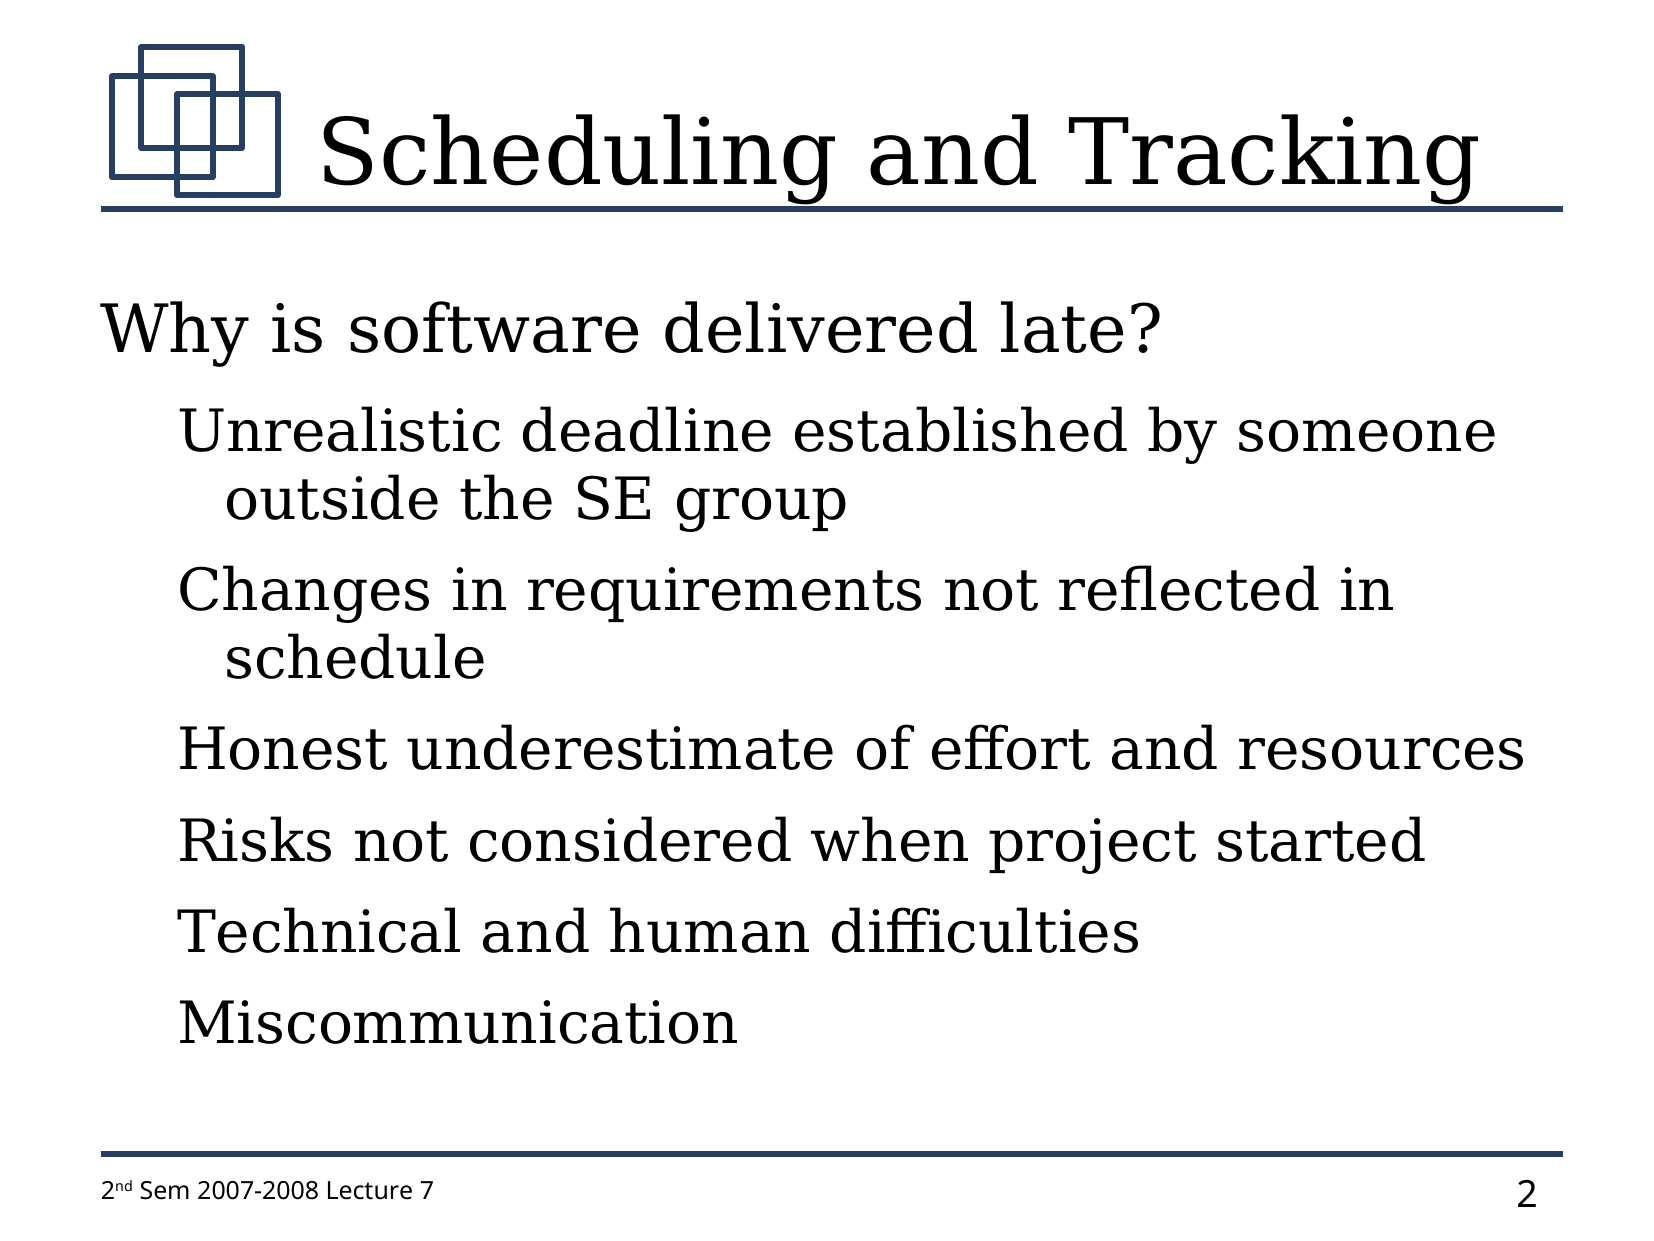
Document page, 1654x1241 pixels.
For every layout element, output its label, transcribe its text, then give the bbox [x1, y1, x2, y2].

title Scheduling and Tracking [82, 49, 1571, 257]
list Why is software delivered late? Unrealistic deadline established by someone outside the SE group Changes in requirements not reflected in schedule Honest underestimate of effort and resources Risks not considered when project started Technical and human difficulties Miscommunication [82, 290, 1571, 1149]
